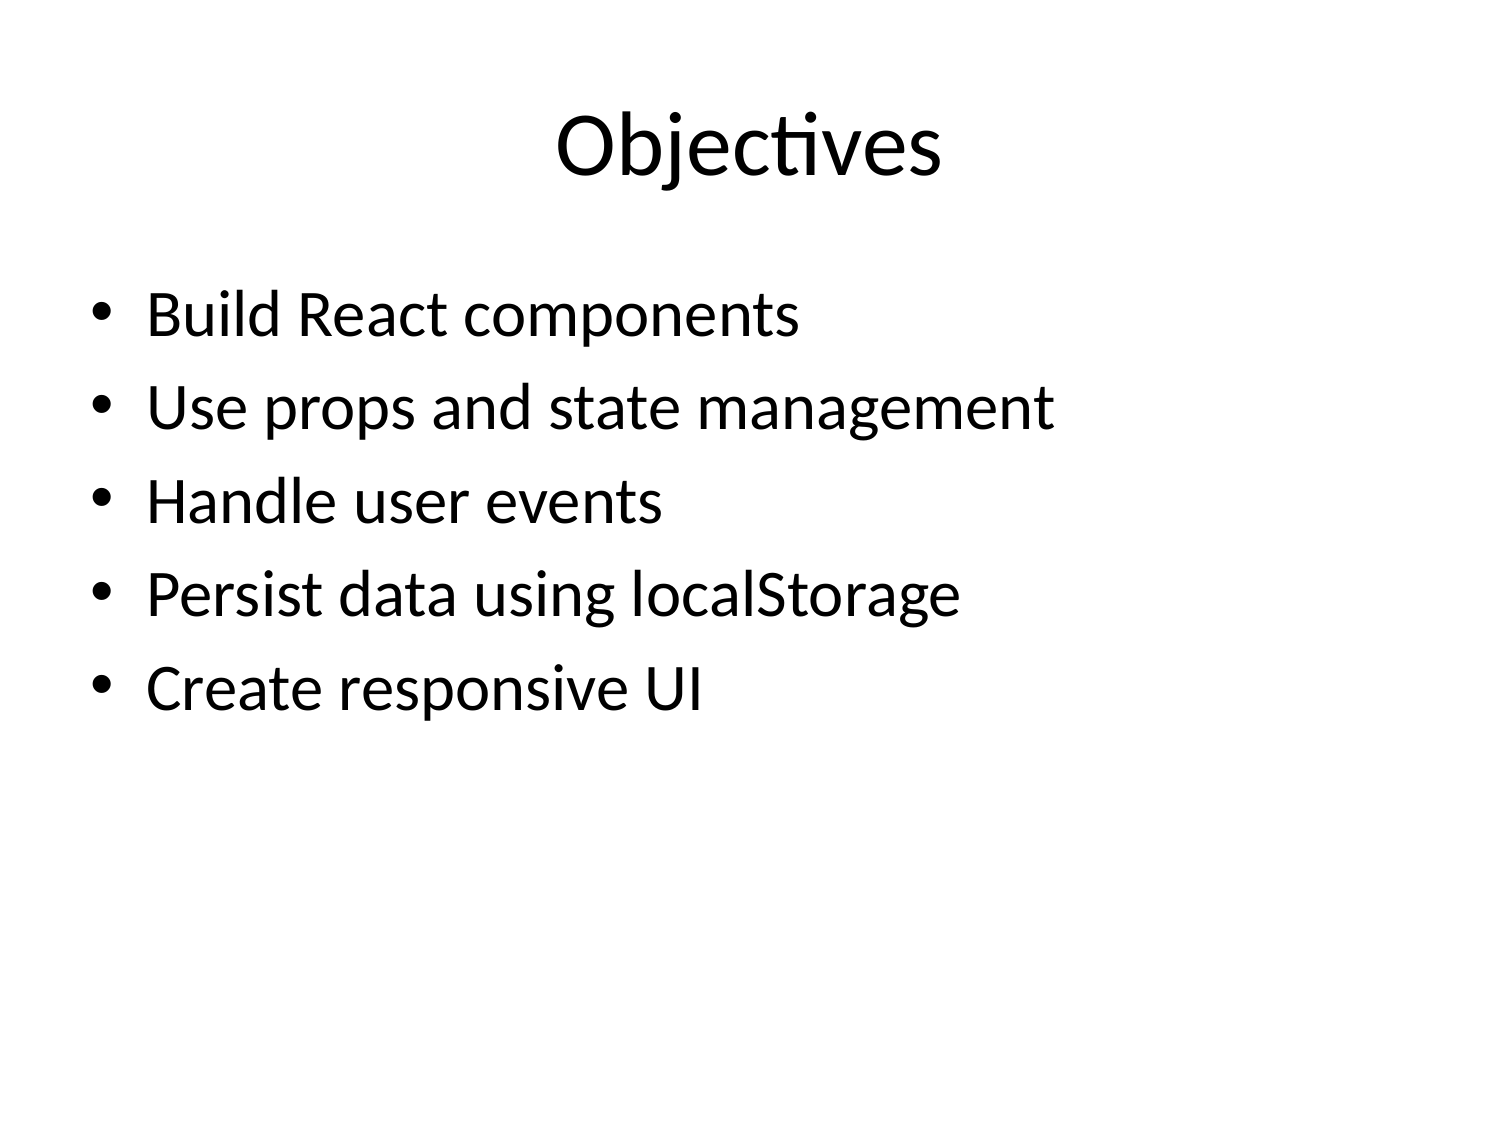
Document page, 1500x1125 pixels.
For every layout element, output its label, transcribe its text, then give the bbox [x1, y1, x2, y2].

list Build React components Use props and state management Handle user events Persist data using localStorage Create responsive UI [75, 262, 1425, 1005]
title Objectives [75, 45, 1425, 233]
